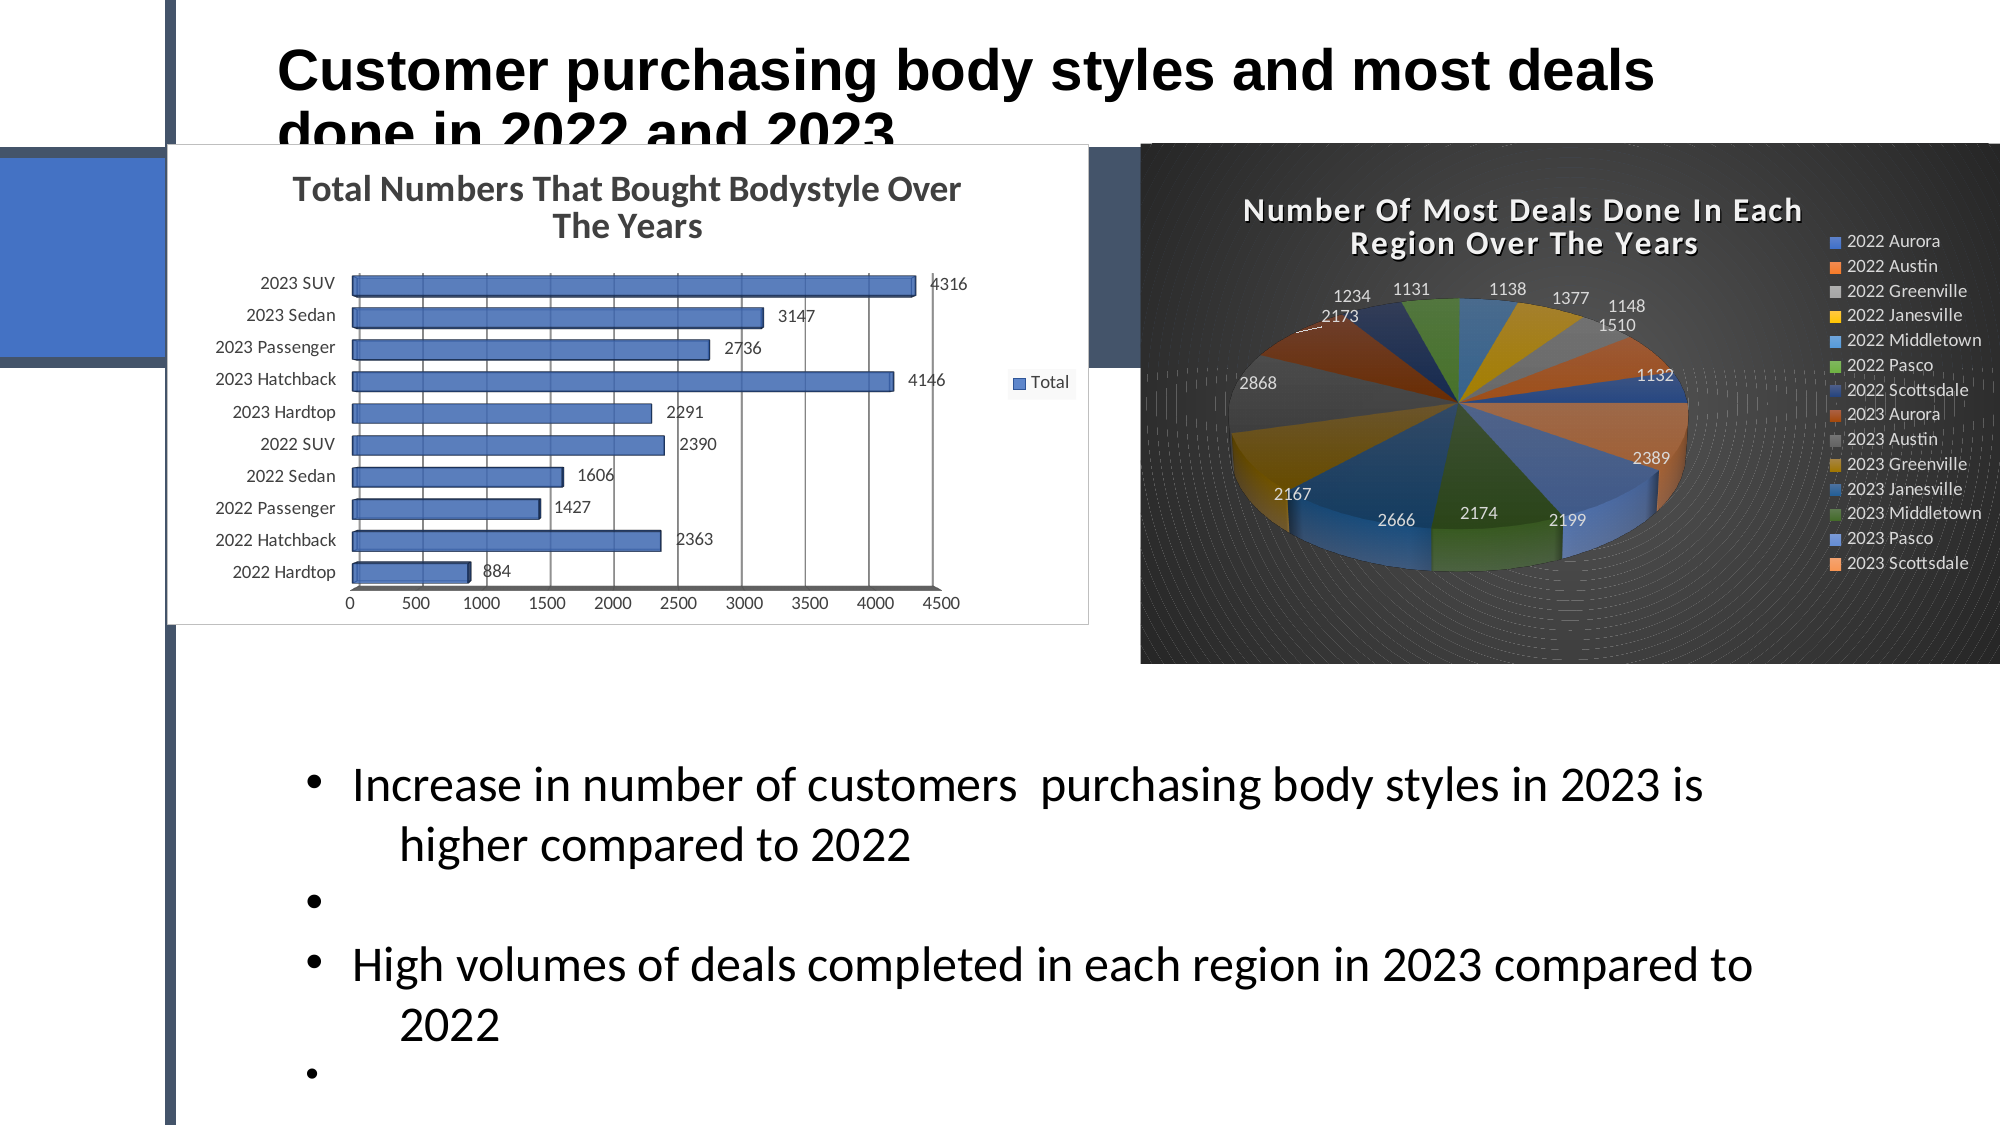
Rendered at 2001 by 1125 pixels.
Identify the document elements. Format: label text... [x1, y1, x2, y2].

text_box Increase in number of customers purchasing body styles in 2023 is higher compared to 2022 High volumes of deals completed in each region in 2023 compared to 2022 [290, 743, 1816, 1125]
chart [166, 143, 1090, 626]
chart [1140, 143, 2000, 664]
title Customer purchasing body styles and most deals done in 2022 and 2023 [262, 0, 1799, 96]
